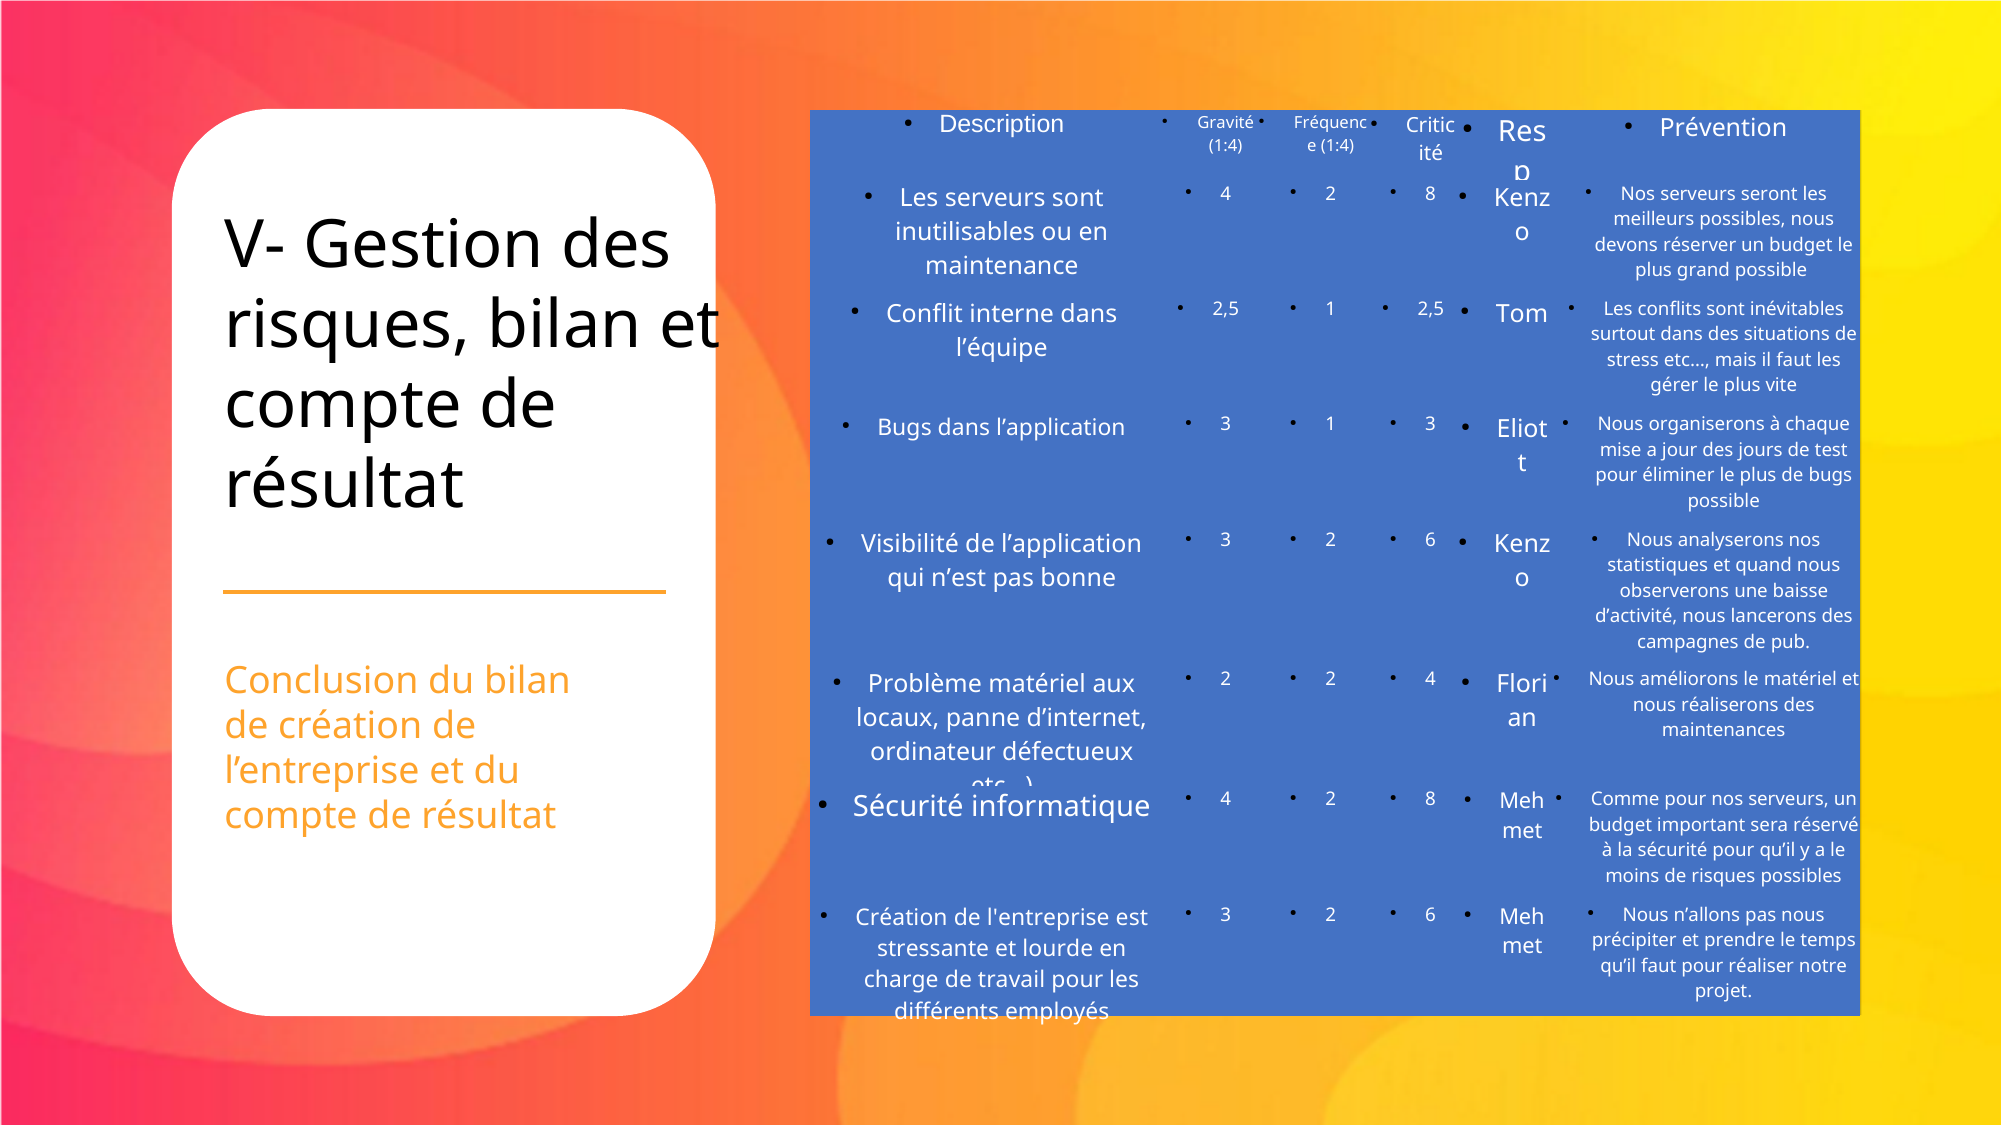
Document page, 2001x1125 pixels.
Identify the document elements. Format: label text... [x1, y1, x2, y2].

table_header Fréquence (1:4) [1257, 110, 1369, 180]
table_cell Tom [1457, 295, 1552, 411]
text_box Conclusion du bilan de création de l’entreprise et du compte de résultat [209, 649, 588, 892]
table_cell 8 [1369, 786, 1457, 901]
table_cell 1 [1257, 295, 1369, 411]
table_cell 3 [1159, 526, 1257, 666]
table_cell 6 [1369, 526, 1457, 666]
table_cell Les serveurs sont inutilisables ou en maintenance [810, 180, 1159, 295]
table_cell 2,5 [1159, 295, 1257, 411]
table_cell Mehmet [1457, 901, 1552, 1016]
table_header Prévention [1552, 110, 1860, 180]
text_box V- Gestion des risques, bilan et compte de résultat [209, 193, 751, 533]
table_cell Nous n’allons pas nous précipiter et prendre le temps qu’il faut pour réaliser notre projet. [1552, 901, 1860, 1016]
table_cell 3 [1159, 901, 1257, 1016]
table_header Criticité [1369, 110, 1457, 180]
table_cell 4 [1159, 786, 1257, 901]
table_cell 2 [1257, 786, 1369, 901]
table_cell Eliott [1457, 411, 1552, 526]
table_cell 2 [1257, 526, 1369, 666]
table_cell 1 [1257, 411, 1369, 526]
table_cell Sécurité informatique [810, 786, 1159, 901]
table_cell Nous organiserons à chaque mise a jour des jours de test pour éliminer le plus de bugs possible [1552, 411, 1860, 526]
table_cell Kenzo [1457, 180, 1552, 295]
table_cell 2 [1159, 666, 1257, 786]
table_cell Création de l'entreprise est stressante et lourde en charge de travail pour les différents employés [810, 901, 1159, 1016]
table_cell 3 [1369, 411, 1457, 526]
table_cell 6 [1369, 901, 1457, 1016]
table_cell Kenzo [1457, 526, 1552, 666]
table_cell Les conflits sont inévitables surtout dans des situations de stress etc…, mais il faut les gérer le plus vite [1552, 295, 1860, 411]
table_cell Comme pour nos serveurs, un budget important sera réservé à la sécurité pour qu’il y a le moins de risques possibles [1552, 786, 1860, 901]
table_cell Nous analyserons nos statistiques et quand nous observerons une baisse d’activité, nous lancerons des campagnes de pub. [1552, 526, 1860, 666]
text_box [171, 108, 716, 1017]
title [137, 59, 1863, 278]
table_cell Bugs dans l’application [810, 411, 1159, 526]
table_cell 2 [1257, 180, 1369, 295]
table_cell Visibilité de l’application qui n’est pas bonne [810, 526, 1159, 666]
table_header Resp [1518, 167, 1527, 179]
table_cell Nos serveurs seront les meilleurs possibles, nous devons réserver un budget le plus grand possible [1552, 180, 1860, 295]
table_cell Problème matériel aux locaux, panne d’internet, ordinateur défectueux etc…) [810, 666, 1159, 786]
picture [0, 0, 2000, 1125]
table_cell 4 [1369, 666, 1457, 786]
table_header Gravité (1:4) [1159, 110, 1257, 180]
table_header Description [810, 110, 1159, 180]
table_cell Conflit interne dans l’équipe [810, 295, 1159, 411]
table_cell 3 [1159, 411, 1257, 526]
table_cell Nous améliorons le matériel et nous réaliserons des maintenances [1552, 666, 1860, 786]
table_cell Mehmet [1457, 786, 1552, 901]
table_header Resp [1457, 110, 1552, 180]
table_cell 2,5 [1369, 295, 1457, 411]
table_cell 4 [1159, 180, 1257, 295]
table_cell 2 [1257, 901, 1369, 1016]
table_cell 8 [1369, 180, 1457, 295]
table_cell 2 [1257, 666, 1369, 786]
table_cell Florian [1457, 666, 1552, 786]
